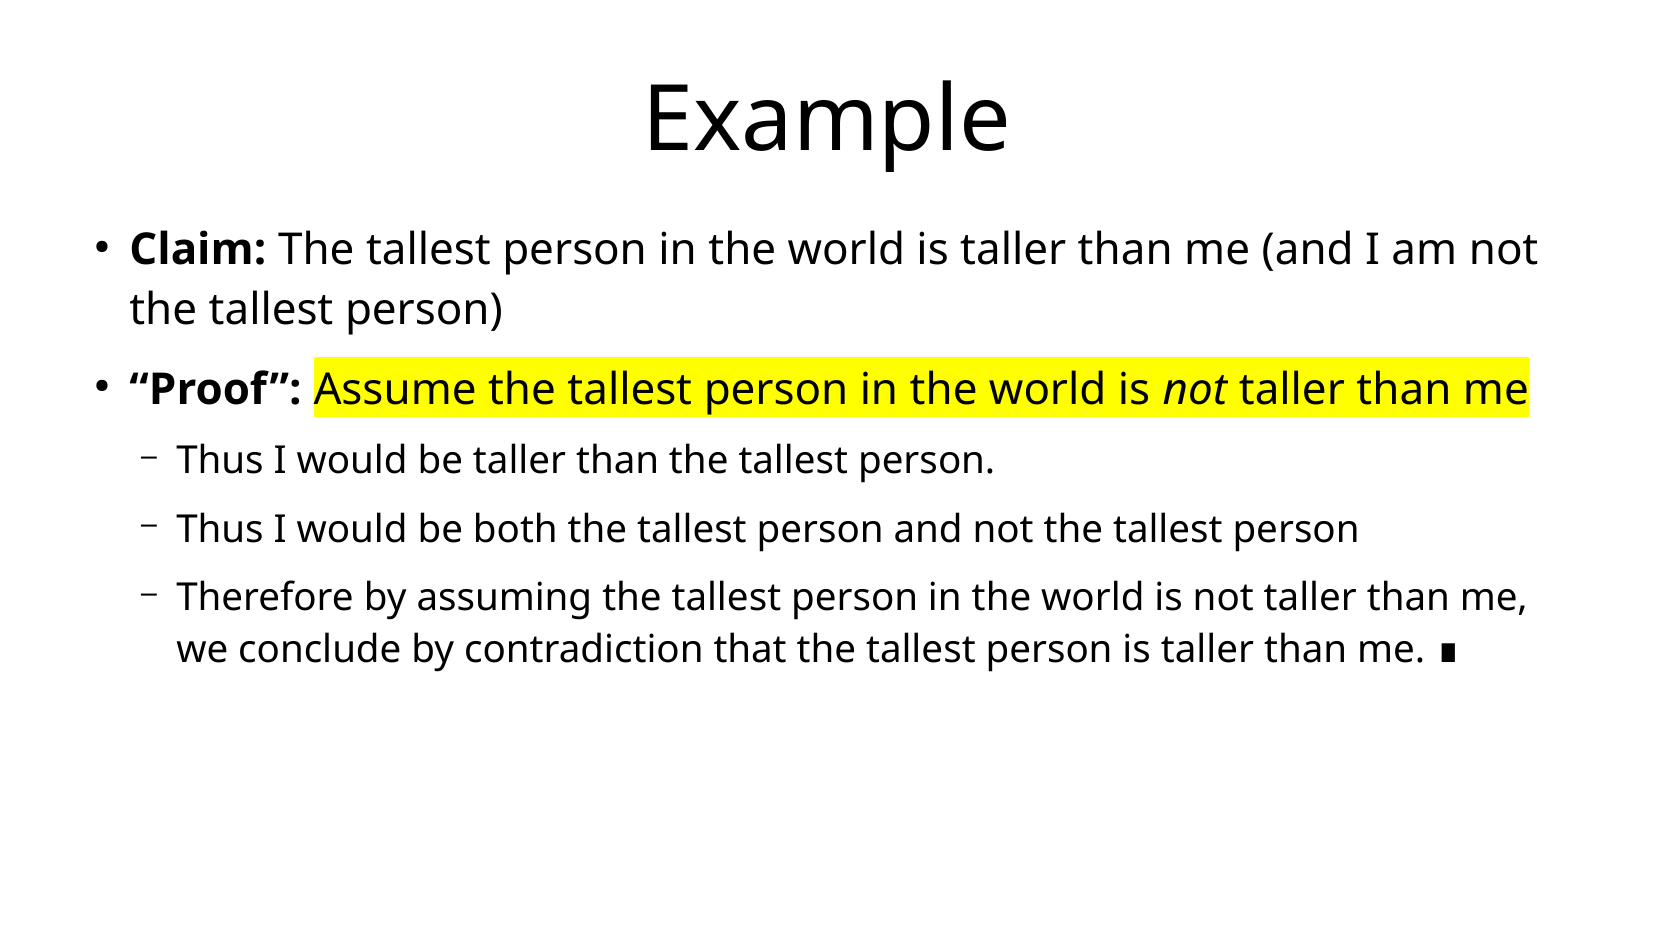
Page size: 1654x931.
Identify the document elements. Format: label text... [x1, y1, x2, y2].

list Claim: The tallest person in the world is taller than me (and I am not the tallest person) “Proof”: Assume the tallest person in the world is not taller than me Thus I would be taller than the tallest person. Thus I would be both the tallest person and not the tallest person Therefore by assuming the tallest person in the world is not taller than me, we conclude by contradiction that the tallest person is taller than me. ∎ [82, 217, 1571, 758]
title Example [82, 37, 1571, 193]
